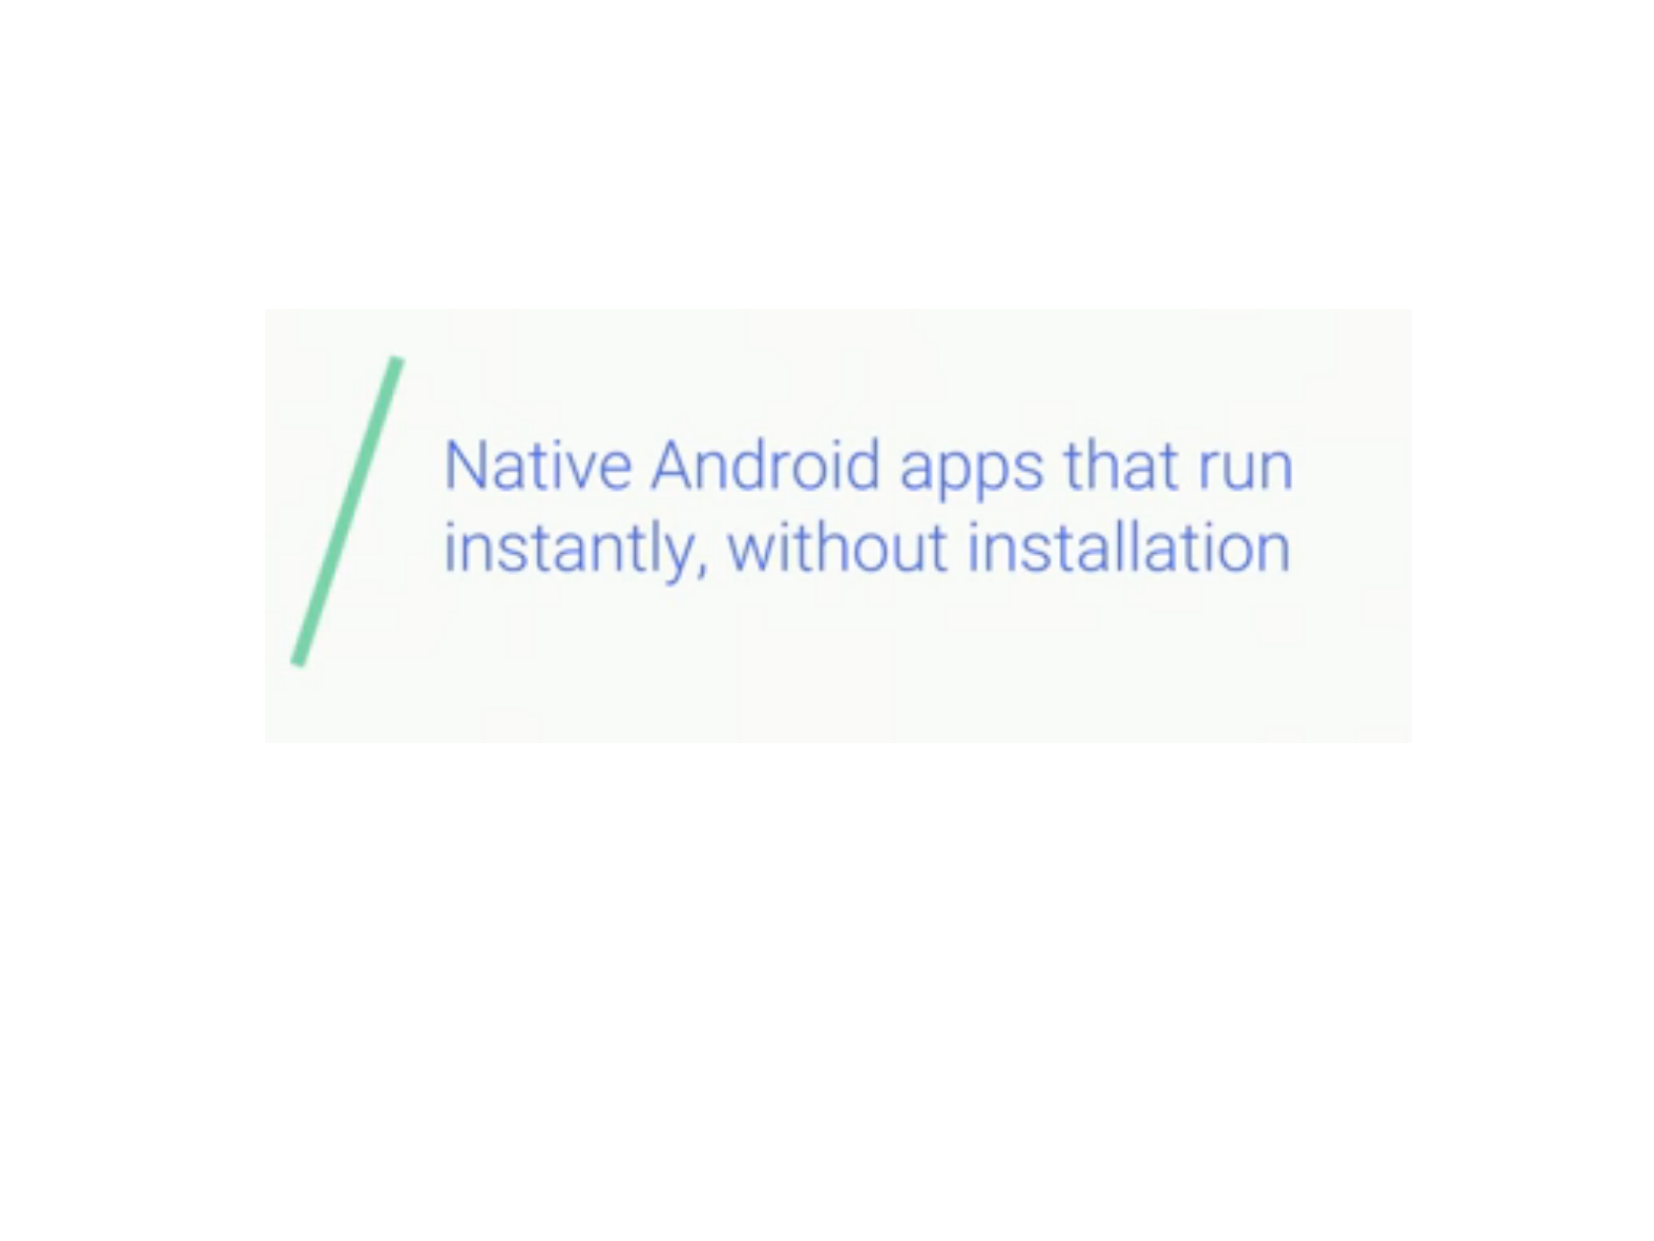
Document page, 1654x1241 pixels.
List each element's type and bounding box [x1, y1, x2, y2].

picture [265, 309, 1412, 743]
